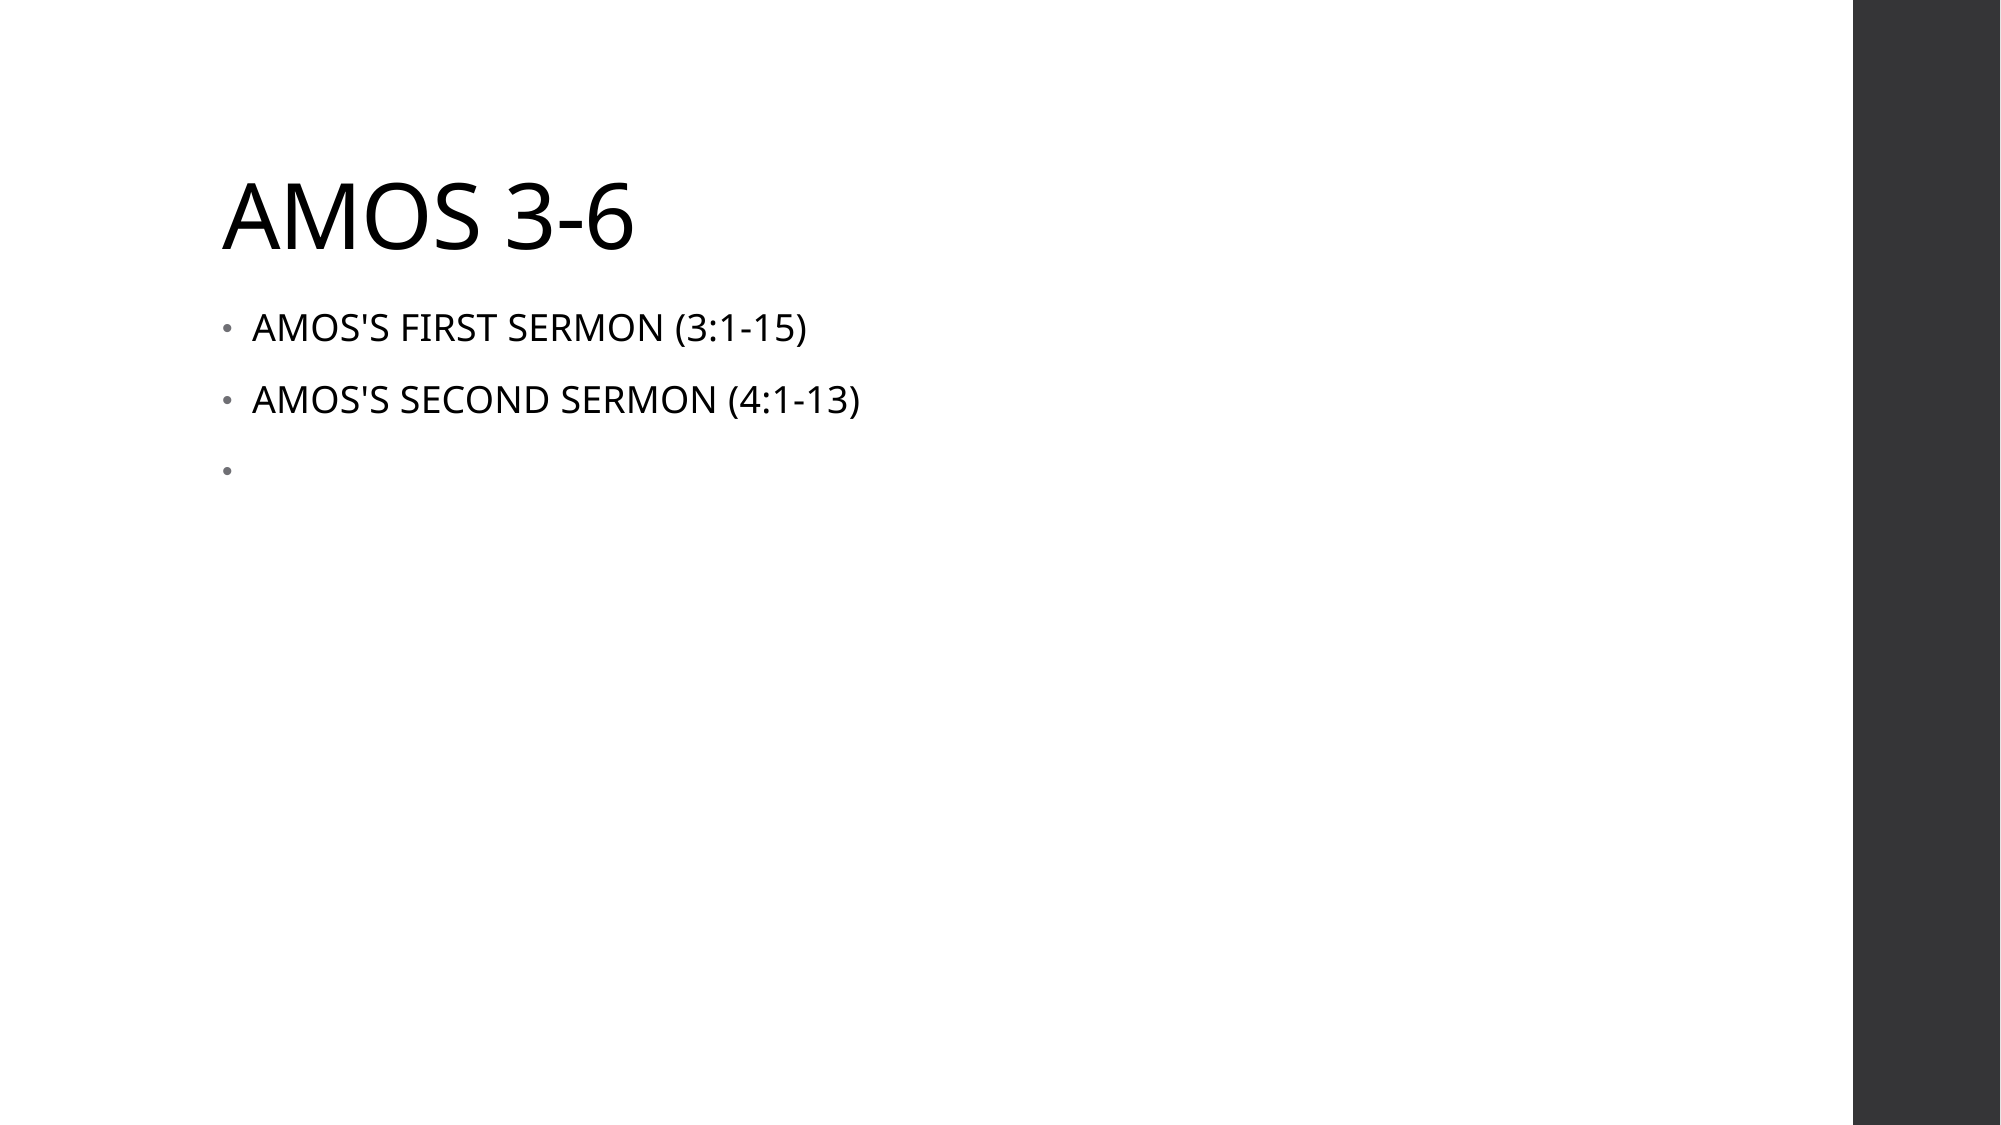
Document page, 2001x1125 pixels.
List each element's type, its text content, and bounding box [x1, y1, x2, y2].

title AMOS 3-6 [206, 60, 1797, 278]
list AMOS'S FIRST SERMON (3:1-15) AMOS'S SECOND SERMON (4:1-13) [206, 299, 1617, 1014]
